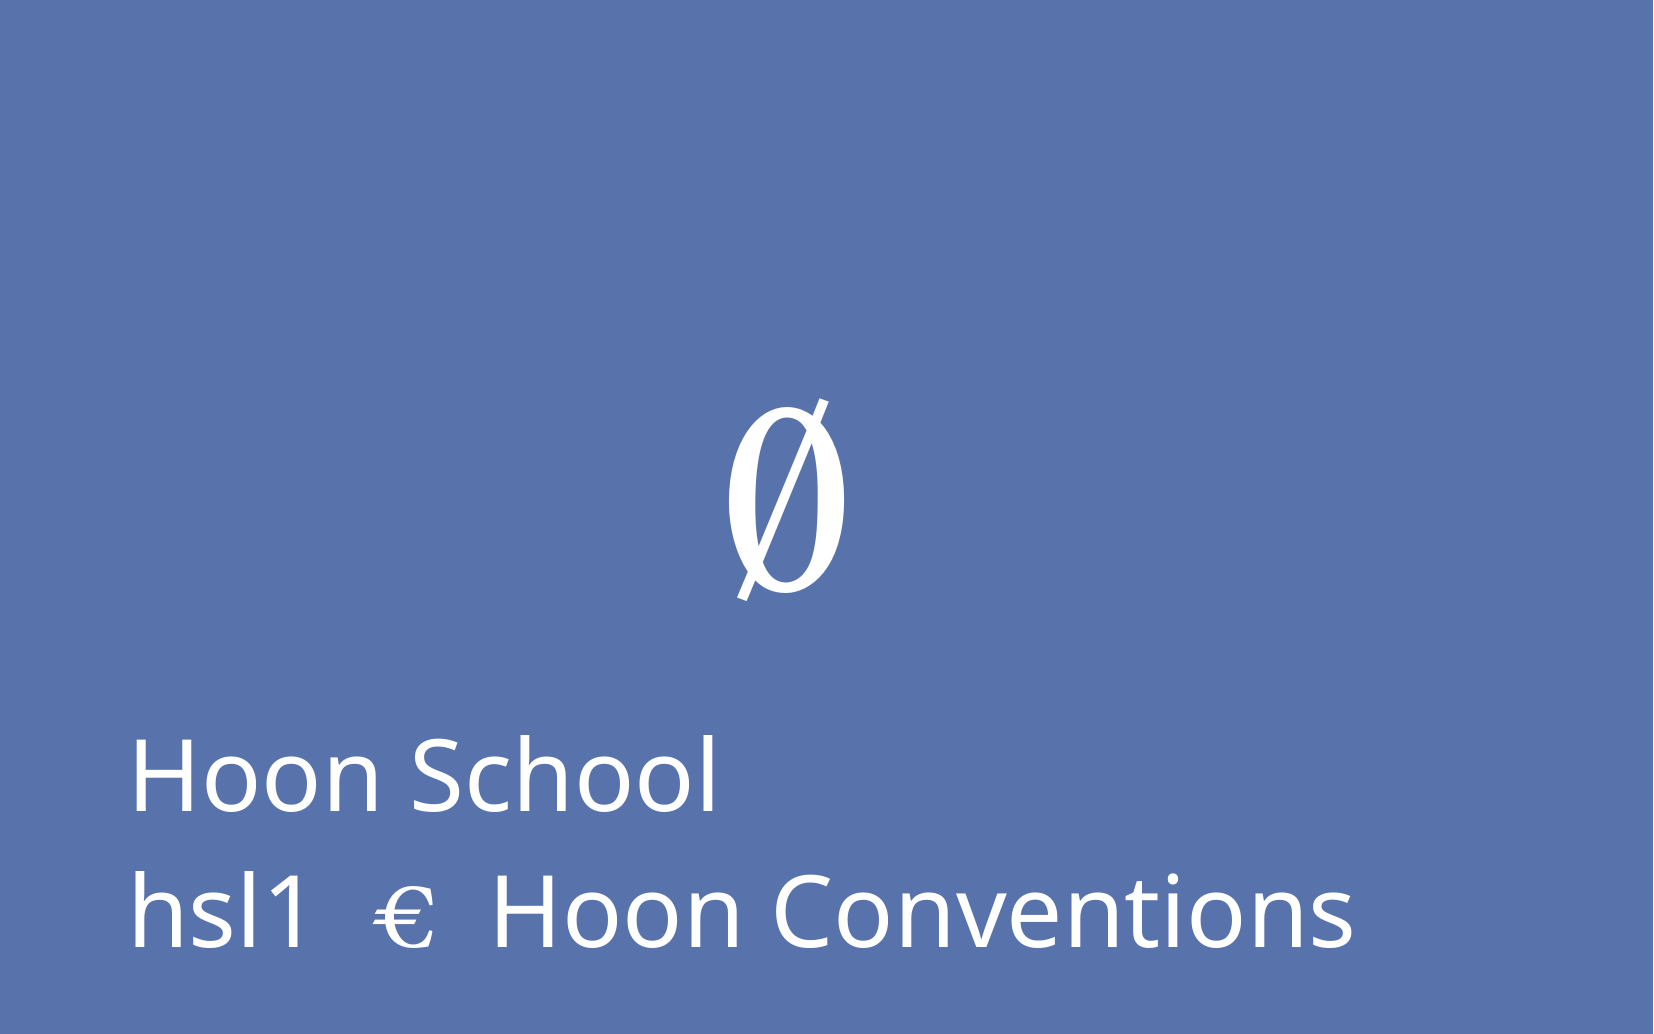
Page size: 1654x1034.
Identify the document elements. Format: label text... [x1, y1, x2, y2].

text_box  [487, 262, 1088, 638]
text_box Hoon School hsl1  Hoon Conventions [112, 696, 1538, 952]
